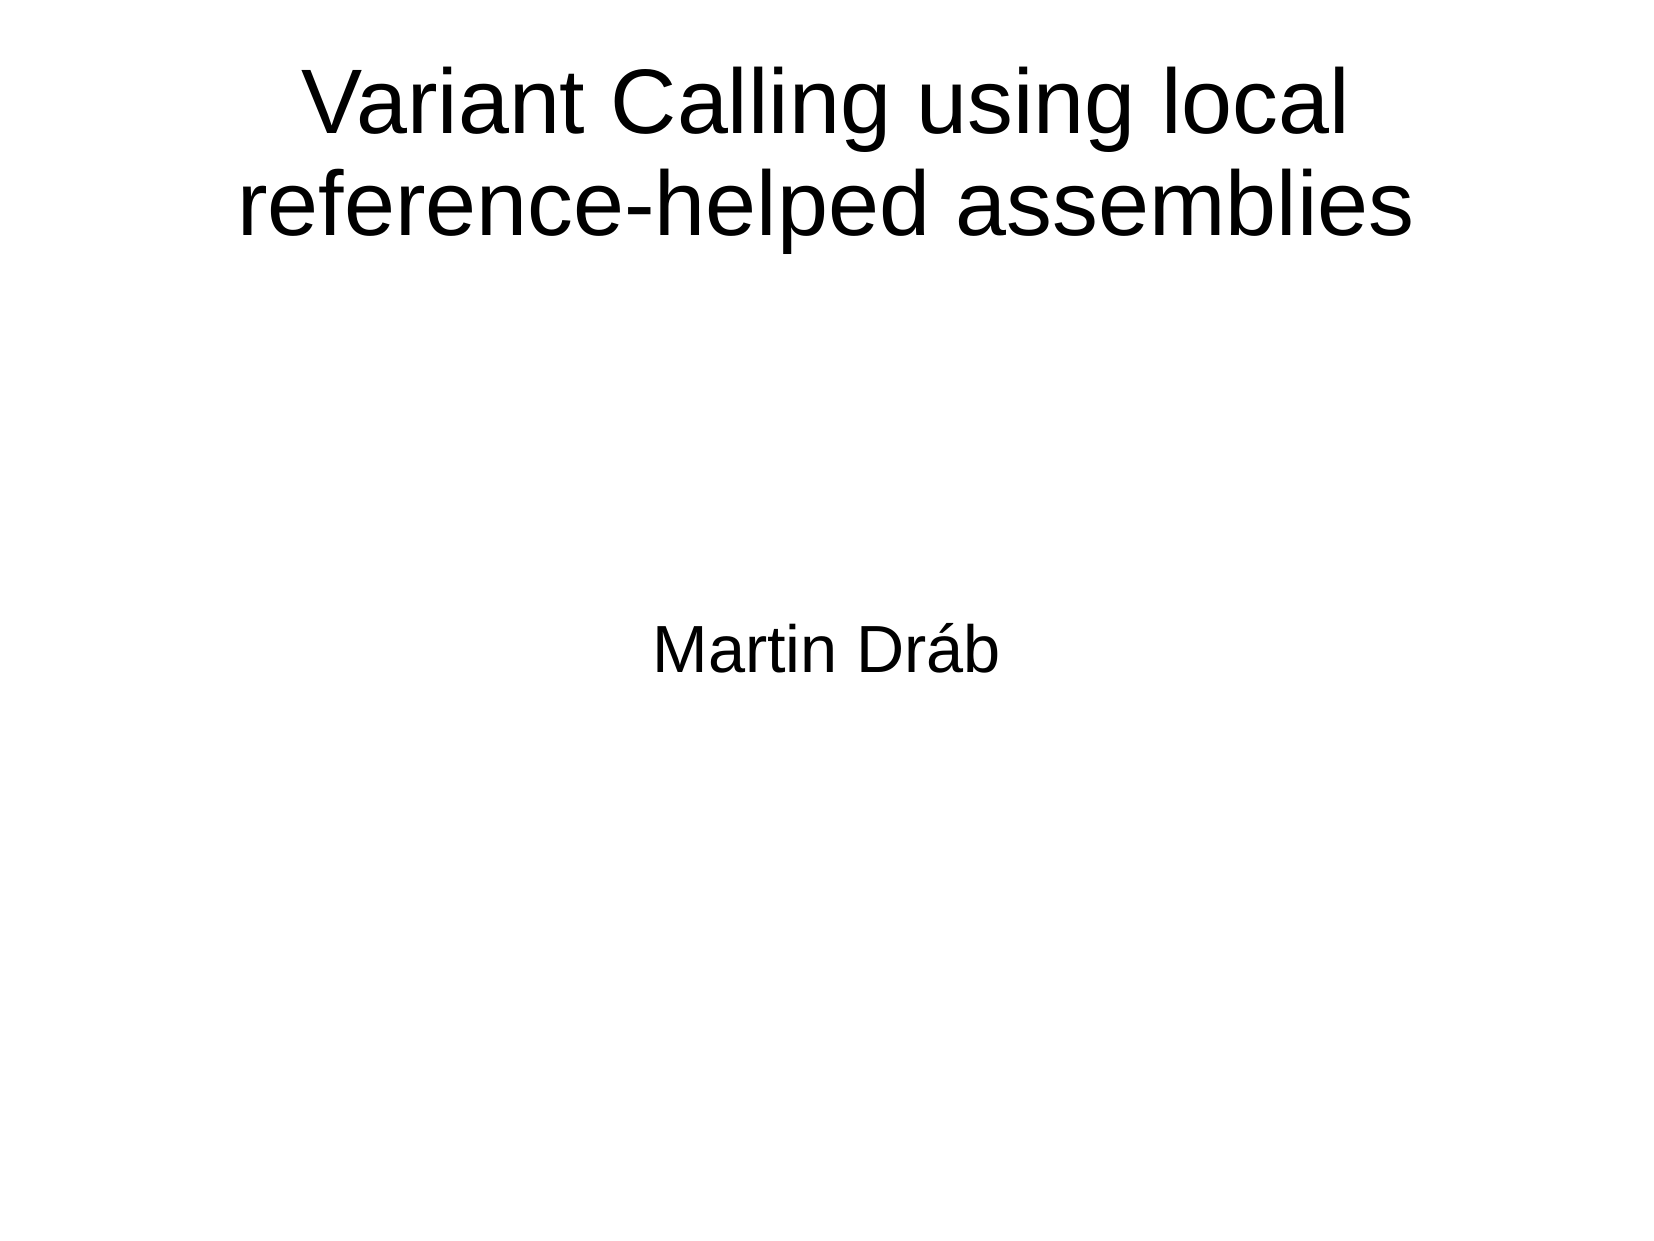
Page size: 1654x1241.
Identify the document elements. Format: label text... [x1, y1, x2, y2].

subtitle Martin Dráb [82, 290, 1571, 1010]
title Variant Calling using local reference-helped assemblies [82, 49, 1571, 257]
